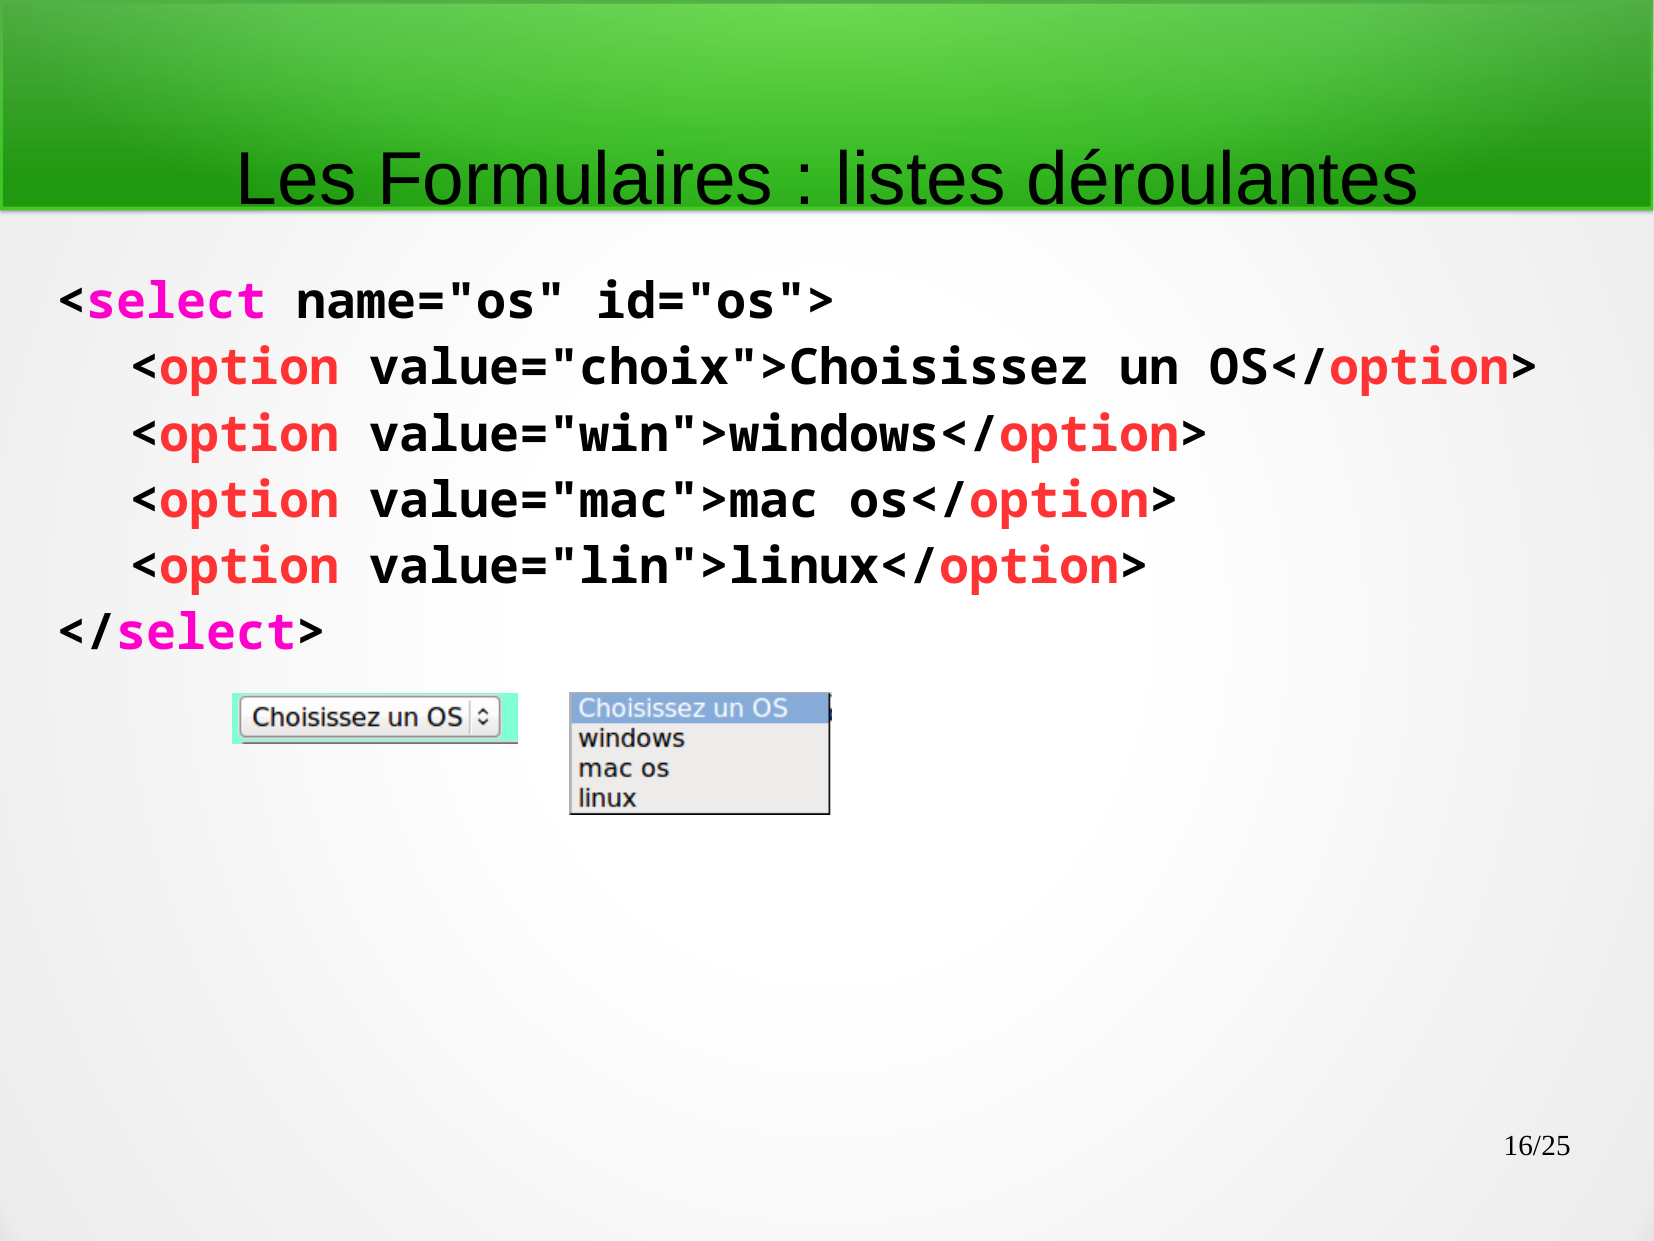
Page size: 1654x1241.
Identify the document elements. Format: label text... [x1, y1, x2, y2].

text_box <select name="os" id="os"> <option value="choix">Choisissez un OS</option> <option value="win">windows</option> <option value="mac">mac os</option> <option value="lin">linux</option> </select> [55, 265, 1624, 1188]
title Les Formulaires : listes déroulantes [121, 77, 1534, 265]
picture [232, 693, 518, 744]
picture [569, 692, 832, 815]
